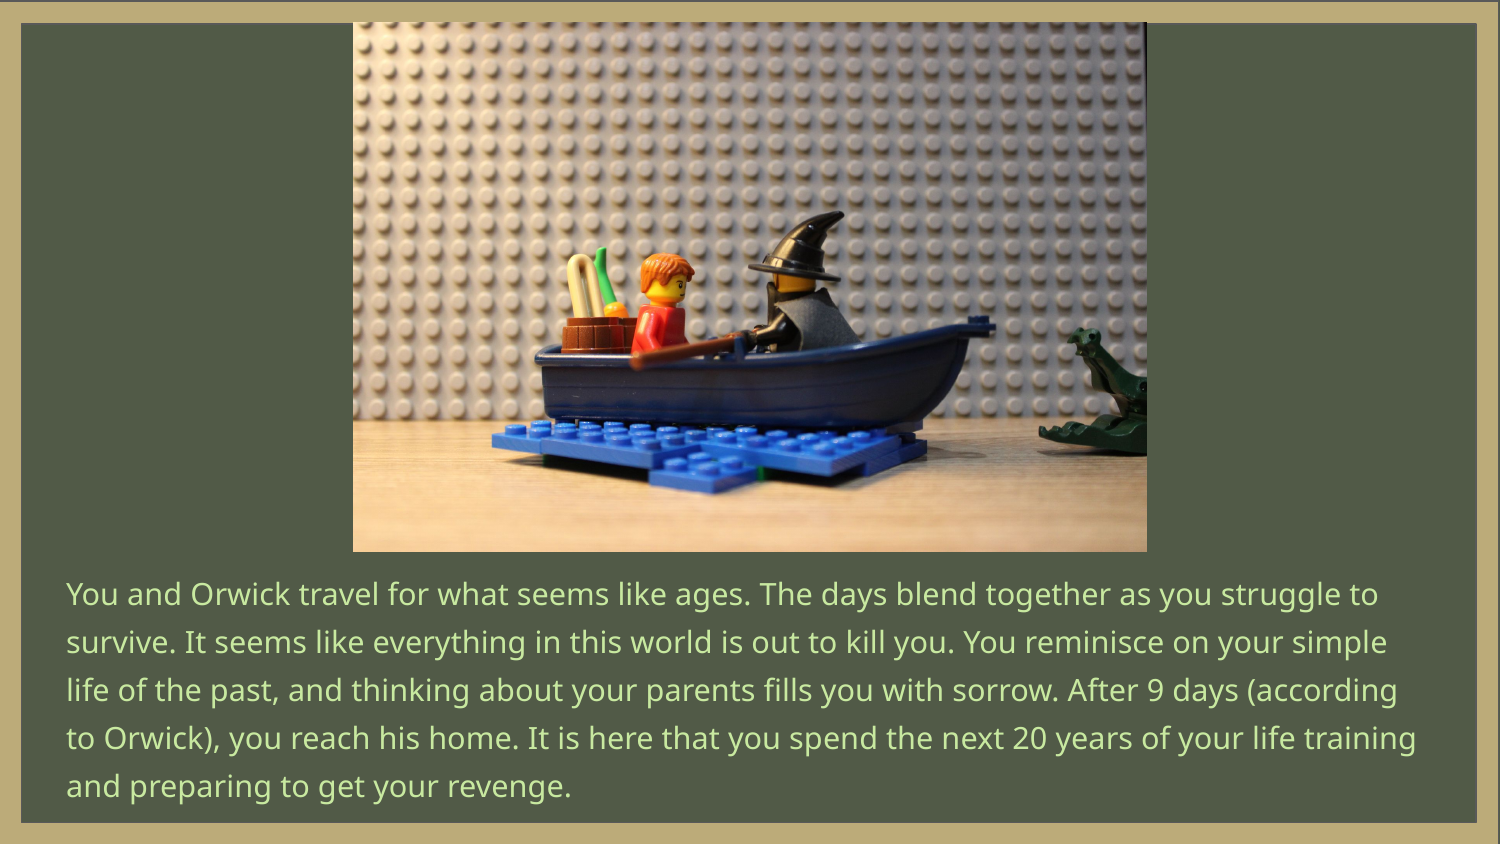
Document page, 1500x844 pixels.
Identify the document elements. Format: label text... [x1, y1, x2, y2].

list You and Orwick travel for what seems like ages. The days blend together as you struggle to survive. It seems like everything in this world is out to kill you. You reminisce on your simple life of the past, and thinking about your parents fills you with sorrow. After 9 days (according to Orwick), you reach his home. It is here that you spend the next 20 years of your life training and preparing to get your revenge. [51, 551, 1449, 823]
picture [353, 22, 1147, 552]
